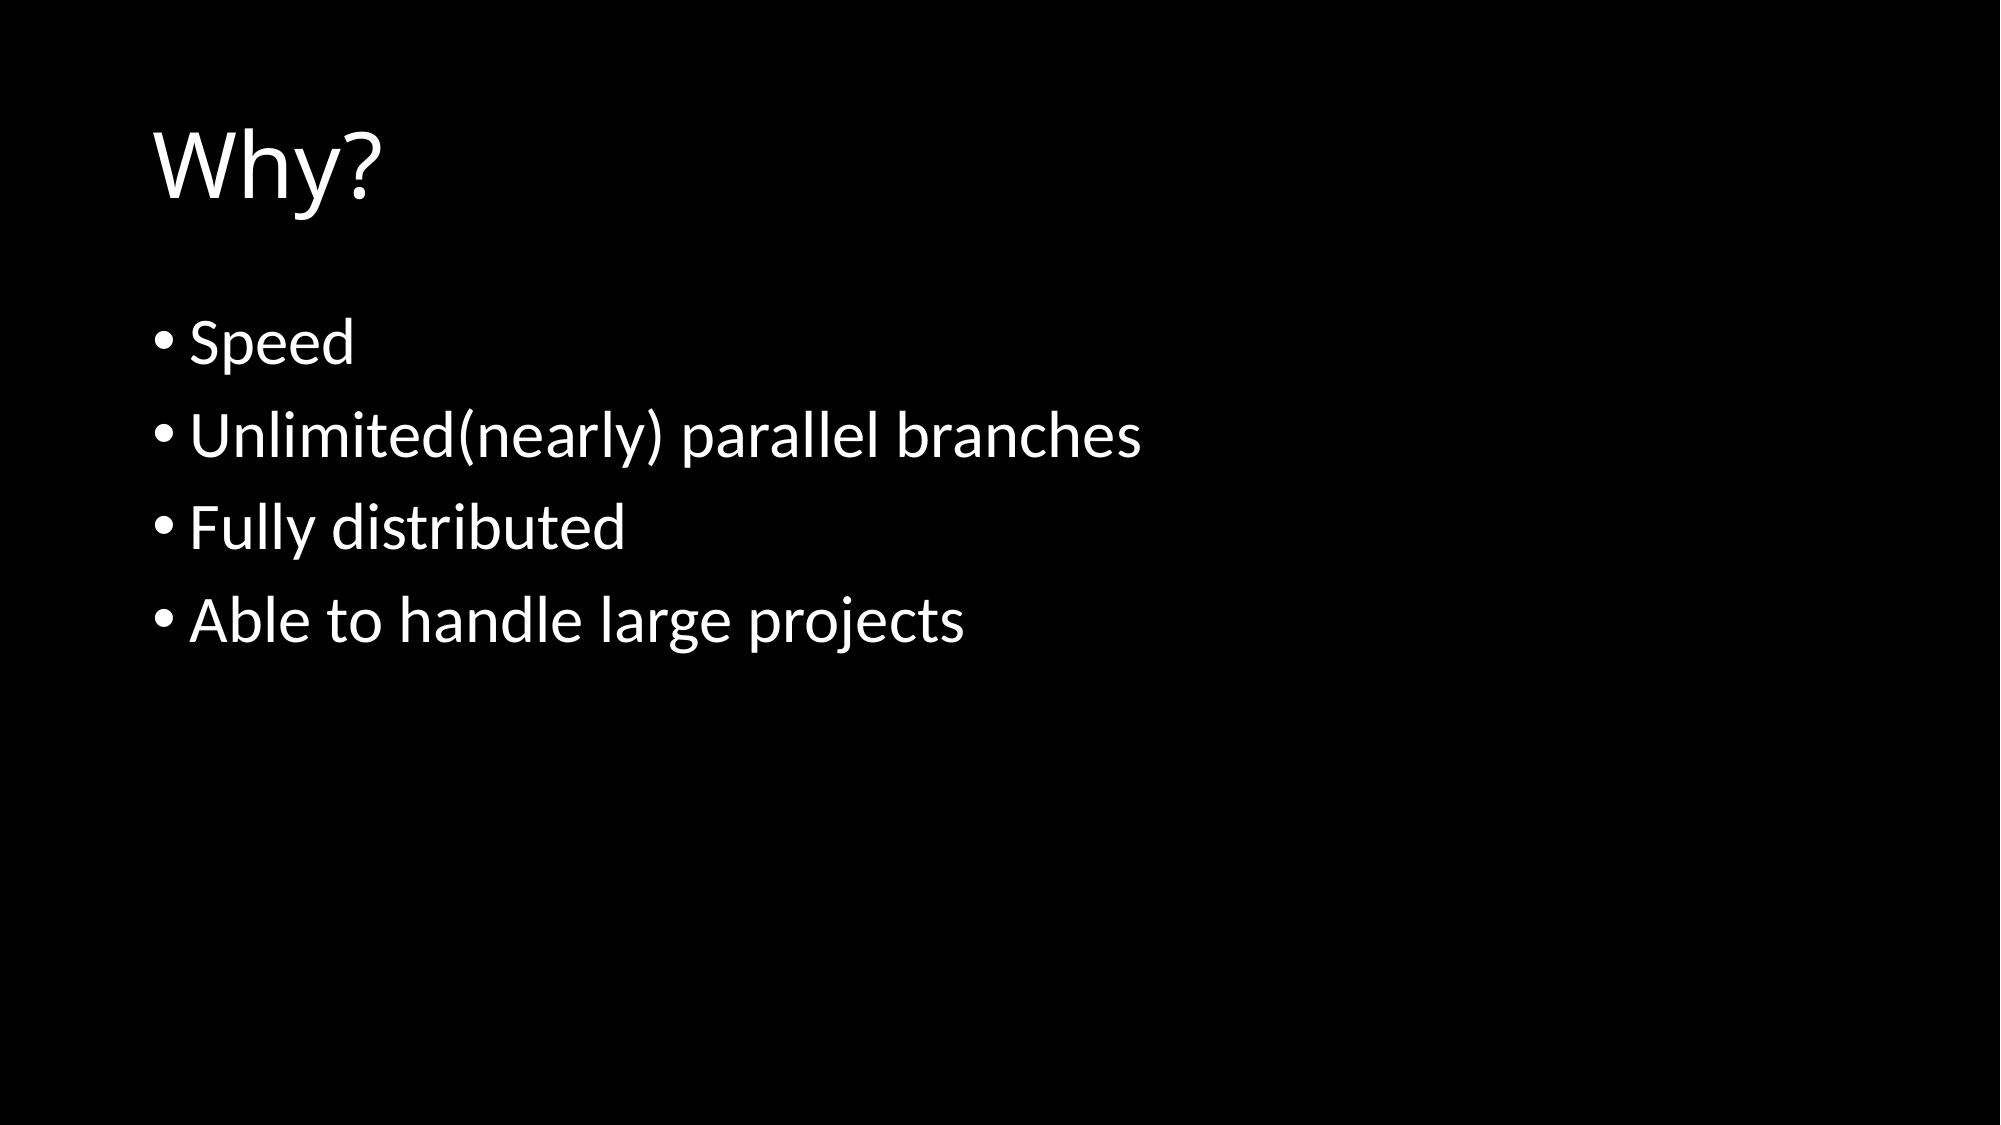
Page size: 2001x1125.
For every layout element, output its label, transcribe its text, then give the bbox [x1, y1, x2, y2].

title Why? [137, 59, 1863, 278]
list Speed Unlimited(nearly) parallel branches Fully distributed Able to handle large projects [137, 299, 1863, 674]
